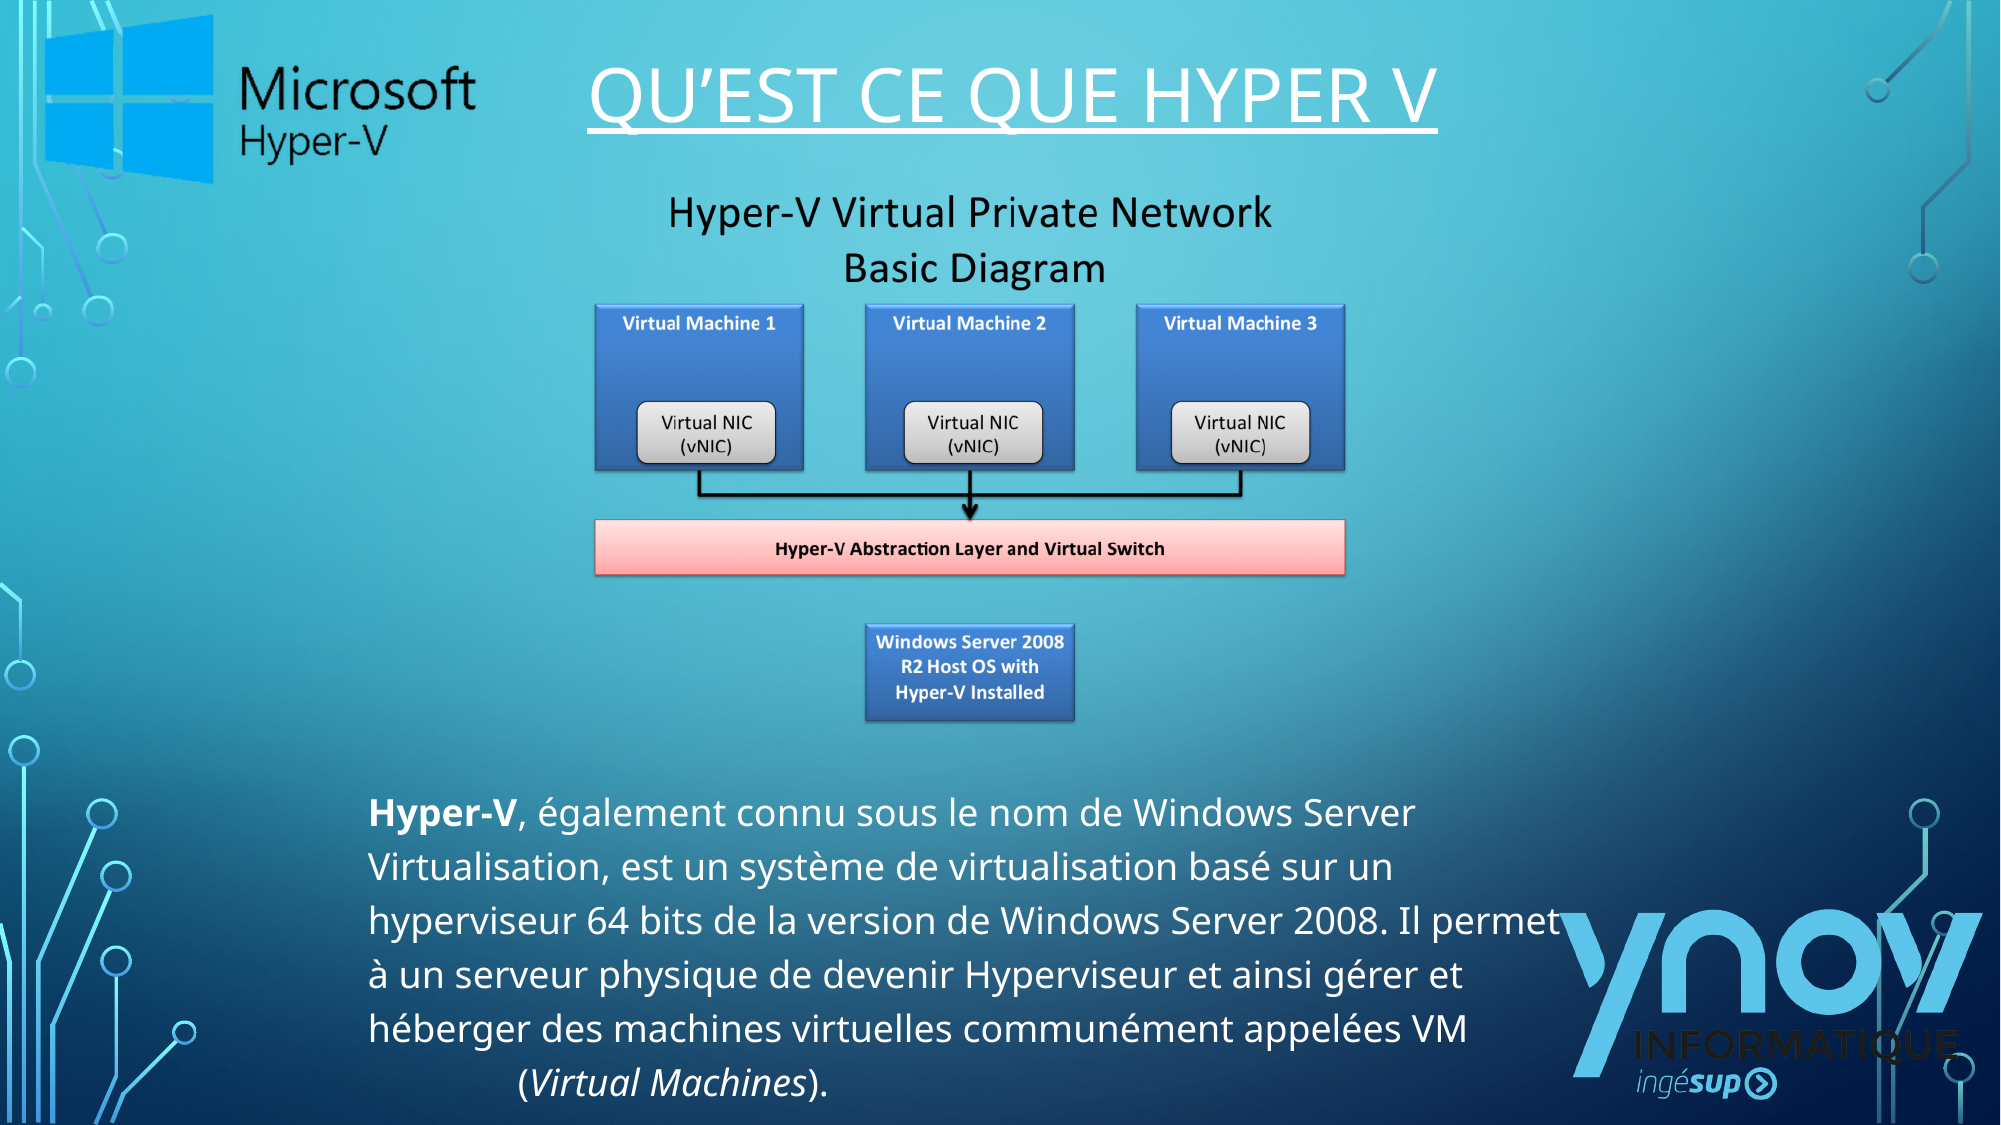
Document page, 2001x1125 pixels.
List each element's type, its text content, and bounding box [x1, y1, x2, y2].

picture [1559, 909, 1983, 1100]
picture [590, 178, 1349, 728]
picture [32, 0, 512, 202]
list Hyper-V, également connu sous le nom de Windows Server Virtualisation, est un système de virtualisation basé sur un hyperviseur 64 bits de la version de Windows Server 2008. Il permet à un serveur physique de devenir Hyperviseur et ainsi gérer et héberger des machines virtuelles communément appelées VM (Virtual Machines). [352, 772, 1587, 1125]
title Qu’est ce que Hyper V [572, 0, 2000, 220]
